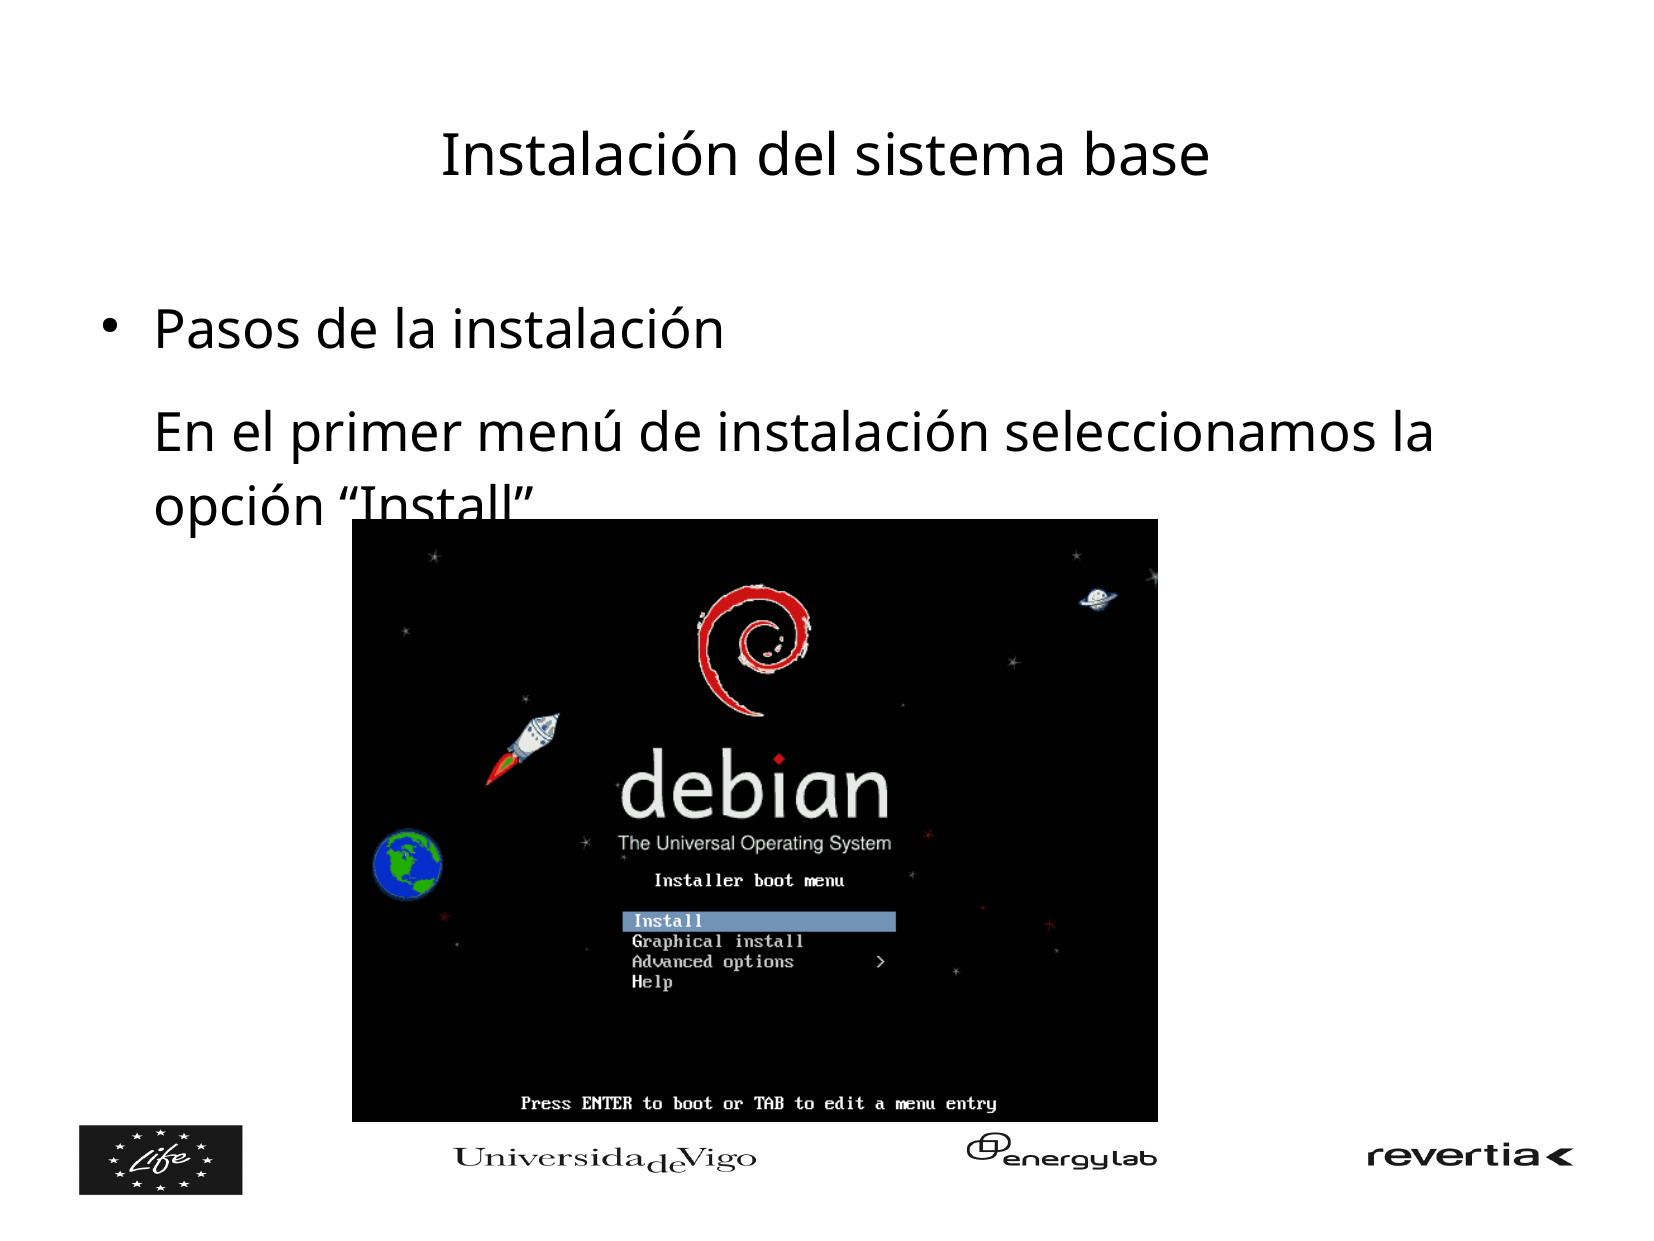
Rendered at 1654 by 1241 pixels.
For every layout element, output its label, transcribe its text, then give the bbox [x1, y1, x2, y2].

list Pasos de la instalación En el primer menú de instalación seleccionamos la opción “Install” [82, 290, 1571, 1010]
picture [0, 519, 1654, 1241]
title Instalación del sistema base [82, 49, 1571, 257]
